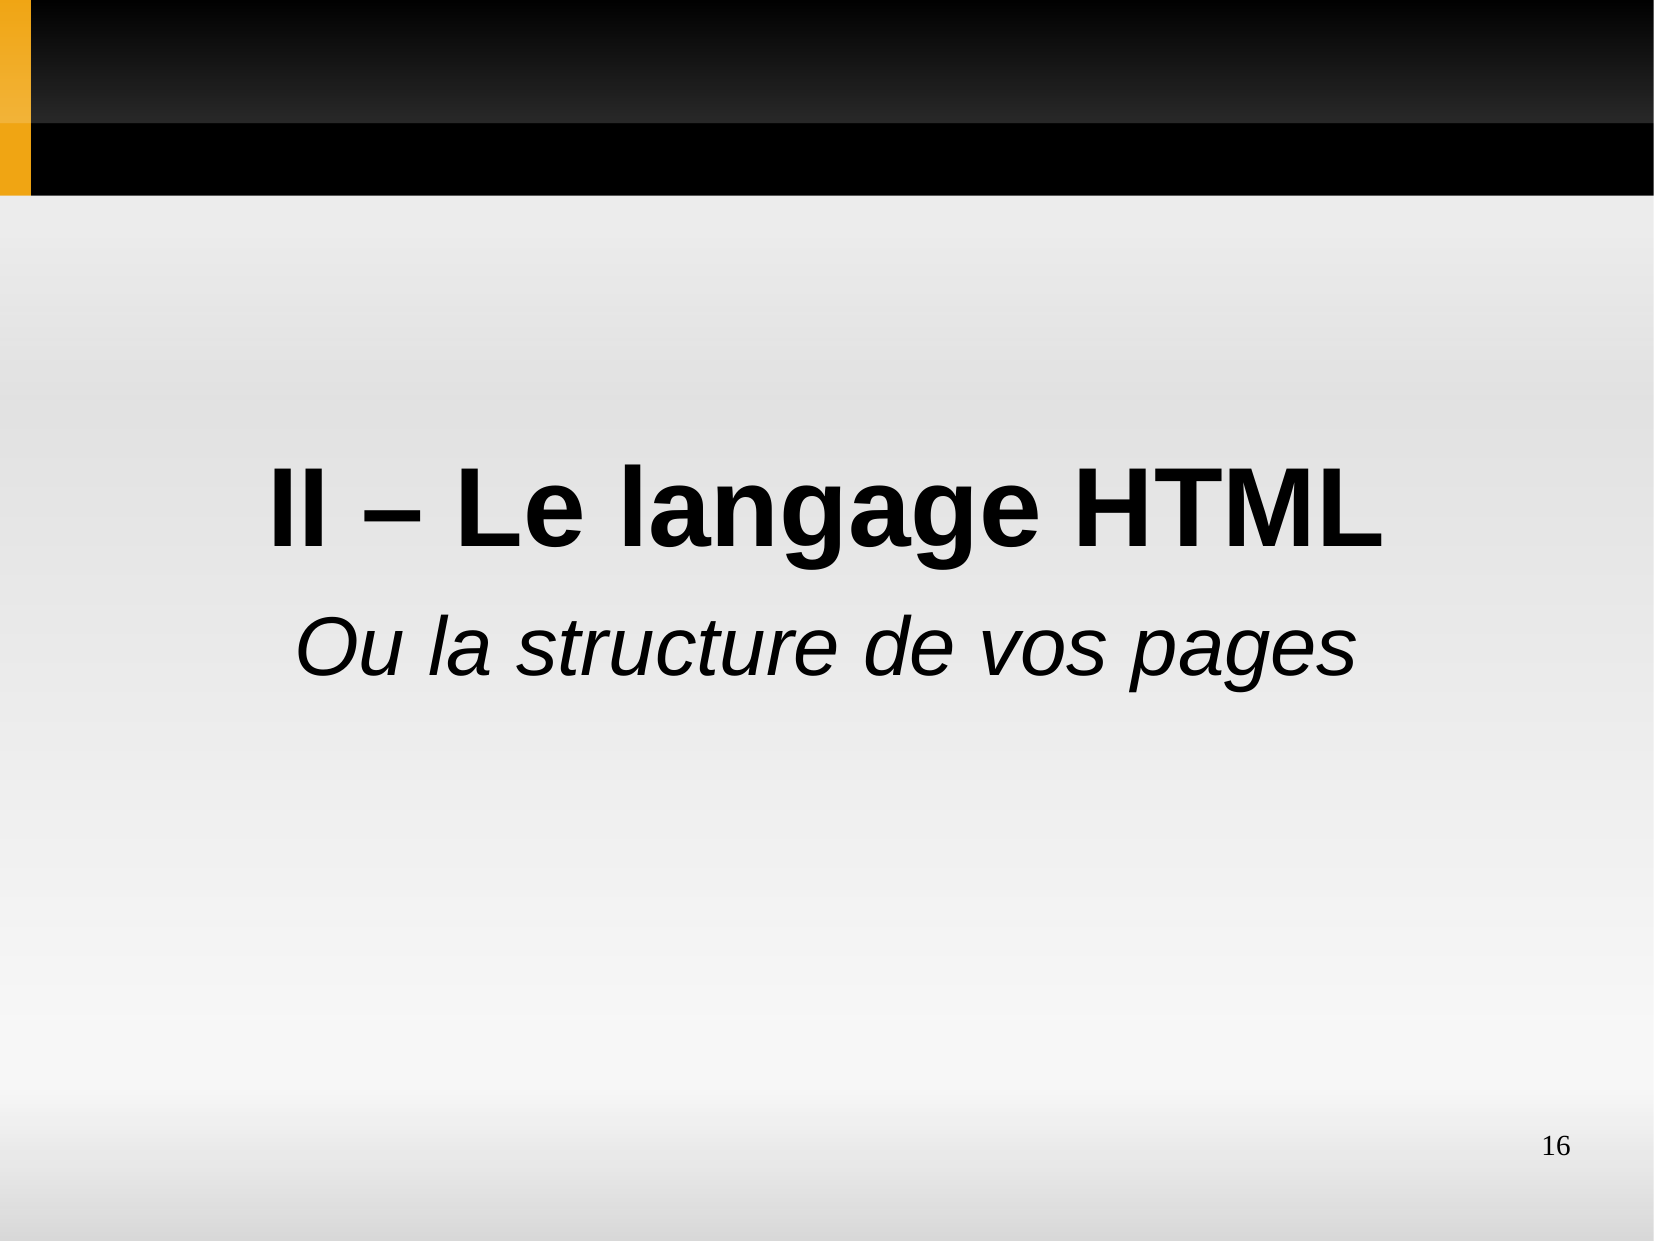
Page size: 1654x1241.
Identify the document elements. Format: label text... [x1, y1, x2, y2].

picture [0, 0, 1654, 1241]
list II – Le langage HTML Ou la structure de vos pages [82, 290, 1571, 1109]
